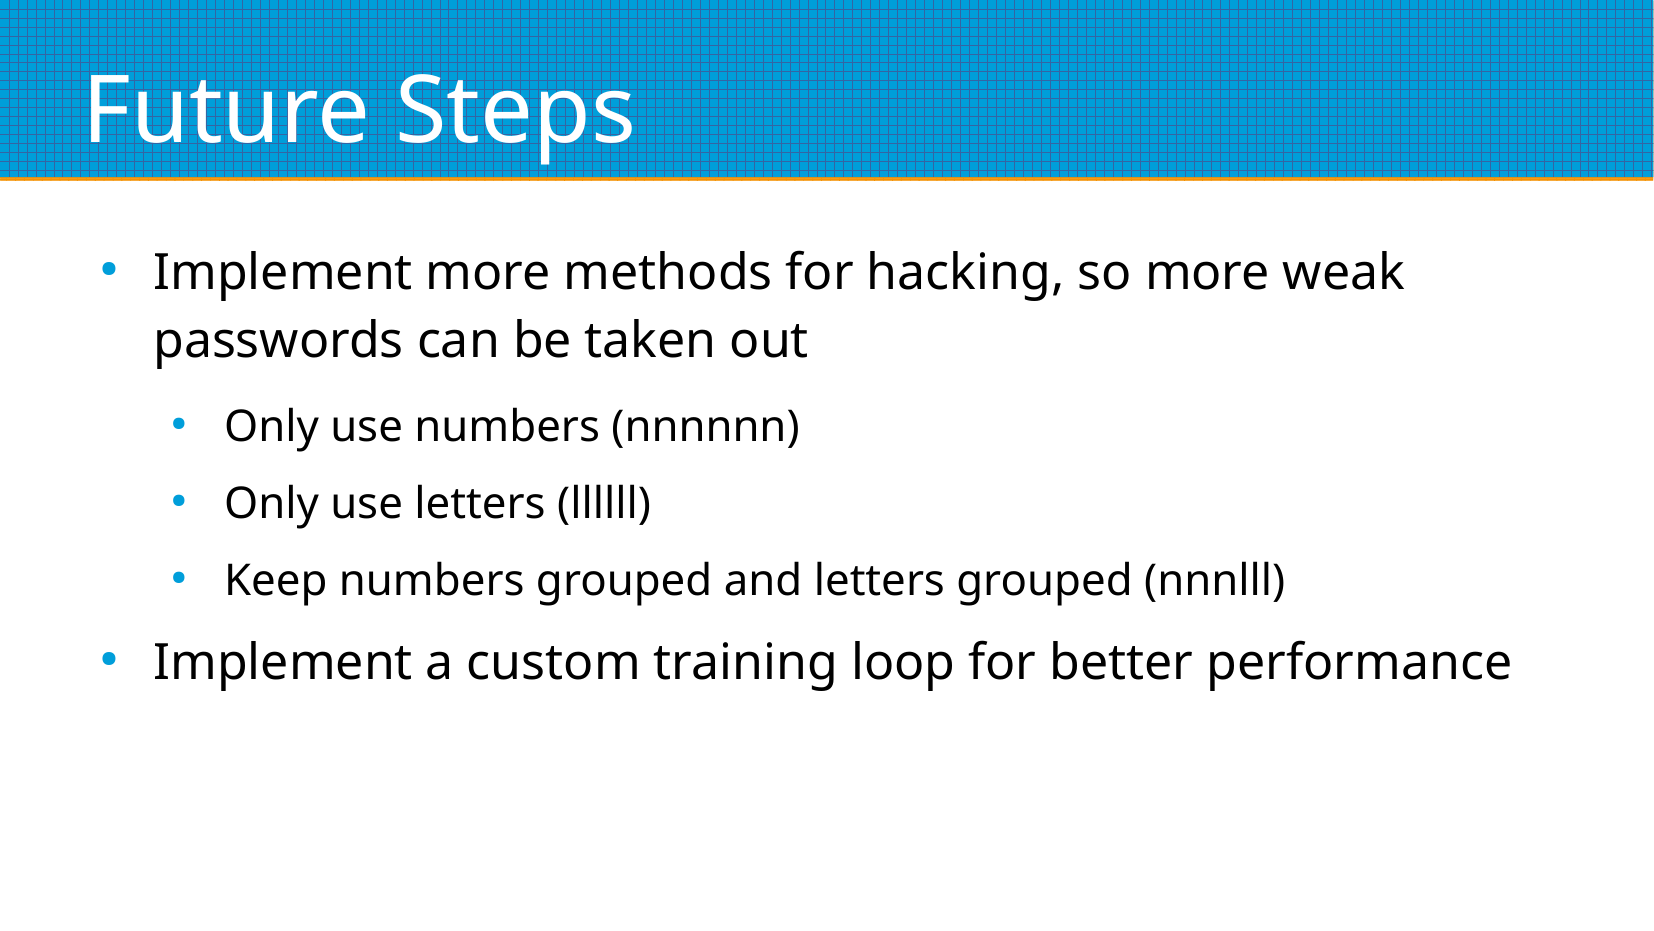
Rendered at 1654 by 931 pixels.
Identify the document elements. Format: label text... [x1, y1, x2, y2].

list Implement more methods for hacking, so more weak passwords can be taken out Only use numbers (nnnnnn) Only use letters (llllll) Keep numbers grouped and letters grouped (nnnlll) Implement a custom training loop for better performance [82, 236, 1563, 811]
title Future Steps [82, 14, 1571, 171]
